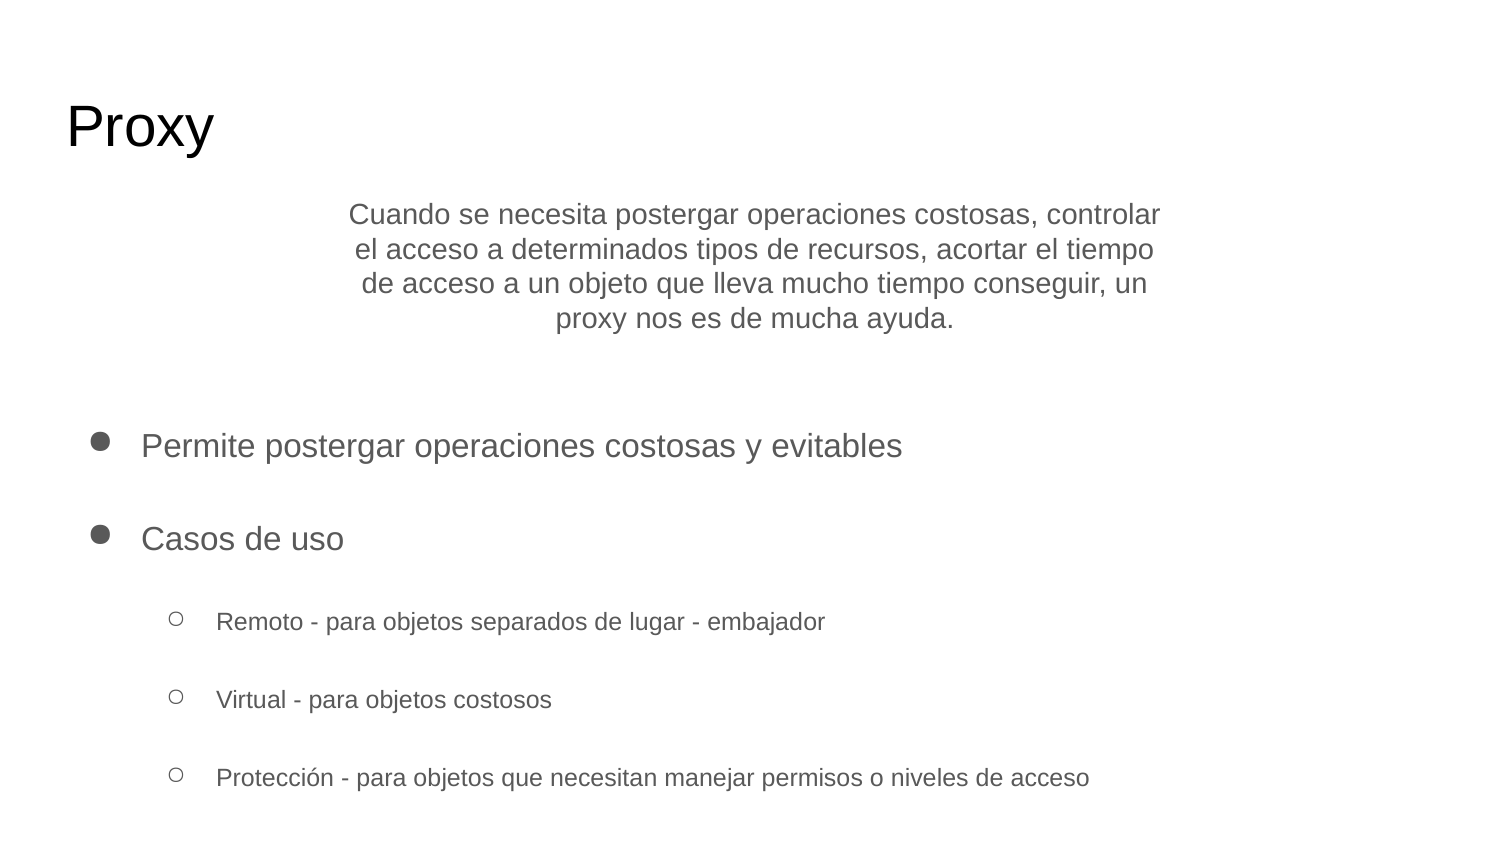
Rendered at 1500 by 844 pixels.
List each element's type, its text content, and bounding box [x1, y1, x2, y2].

list Permite postergar operaciones costosas y evitables Casos de uso Remoto - para objetos separados de lugar - embajador Virtual - para objetos costosos Protección - para objetos que necesitan manejar permisos o niveles de acceso Referencia Inteligente - para usarse como puntero inteligente - manejo de lockeos Mocks [51, 388, 1449, 760]
title Proxy [51, 72, 1449, 167]
text_box Cuando se necesita postergar operaciones costosas, controlar el acceso a determinados tipos de recursos, acortar el tiempo de acceso a un objeto que lleva mucho tiempo conseguir, un proxy nos es de mucha ayuda. [329, 179, 1181, 389]
